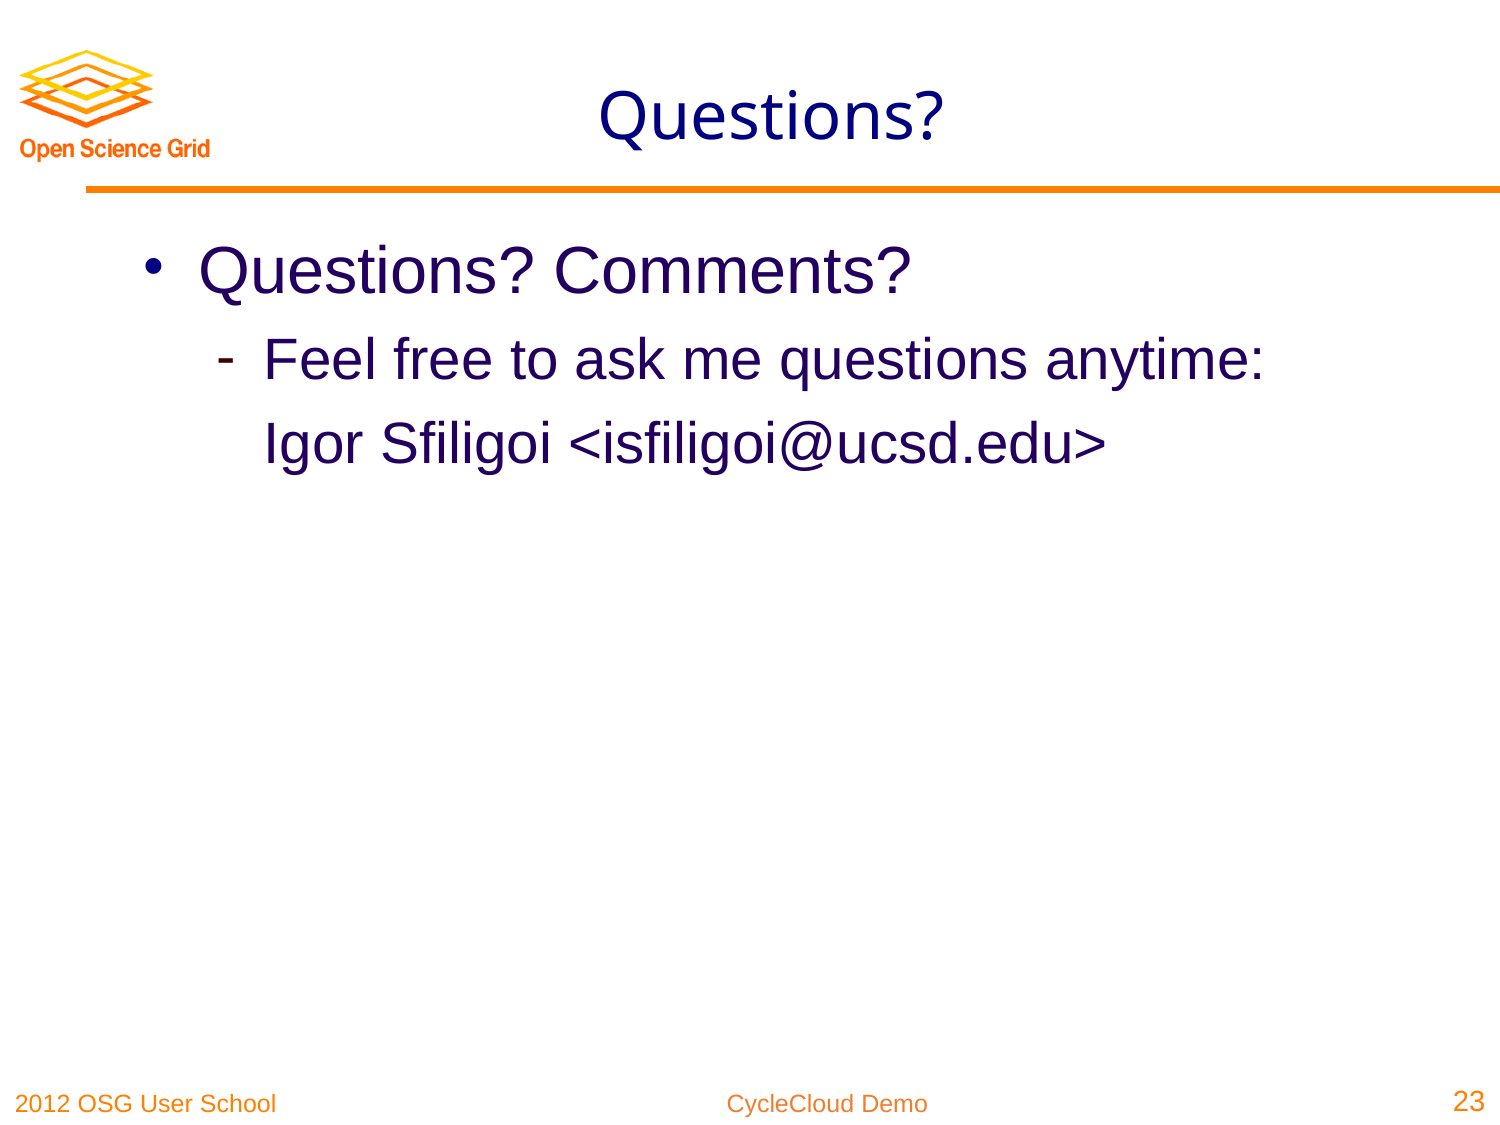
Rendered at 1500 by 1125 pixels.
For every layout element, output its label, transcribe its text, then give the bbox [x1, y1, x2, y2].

text_box <number> [1431, 1050, 1500, 1125]
title Questions? [201, 11, 1342, 214]
picture [0, 27, 201, 179]
list Questions? Comments? Feel free to ask me questions anytime: Igor Sfiligoi <isfiligoi@ucsd.edu> [127, 218, 1403, 962]
